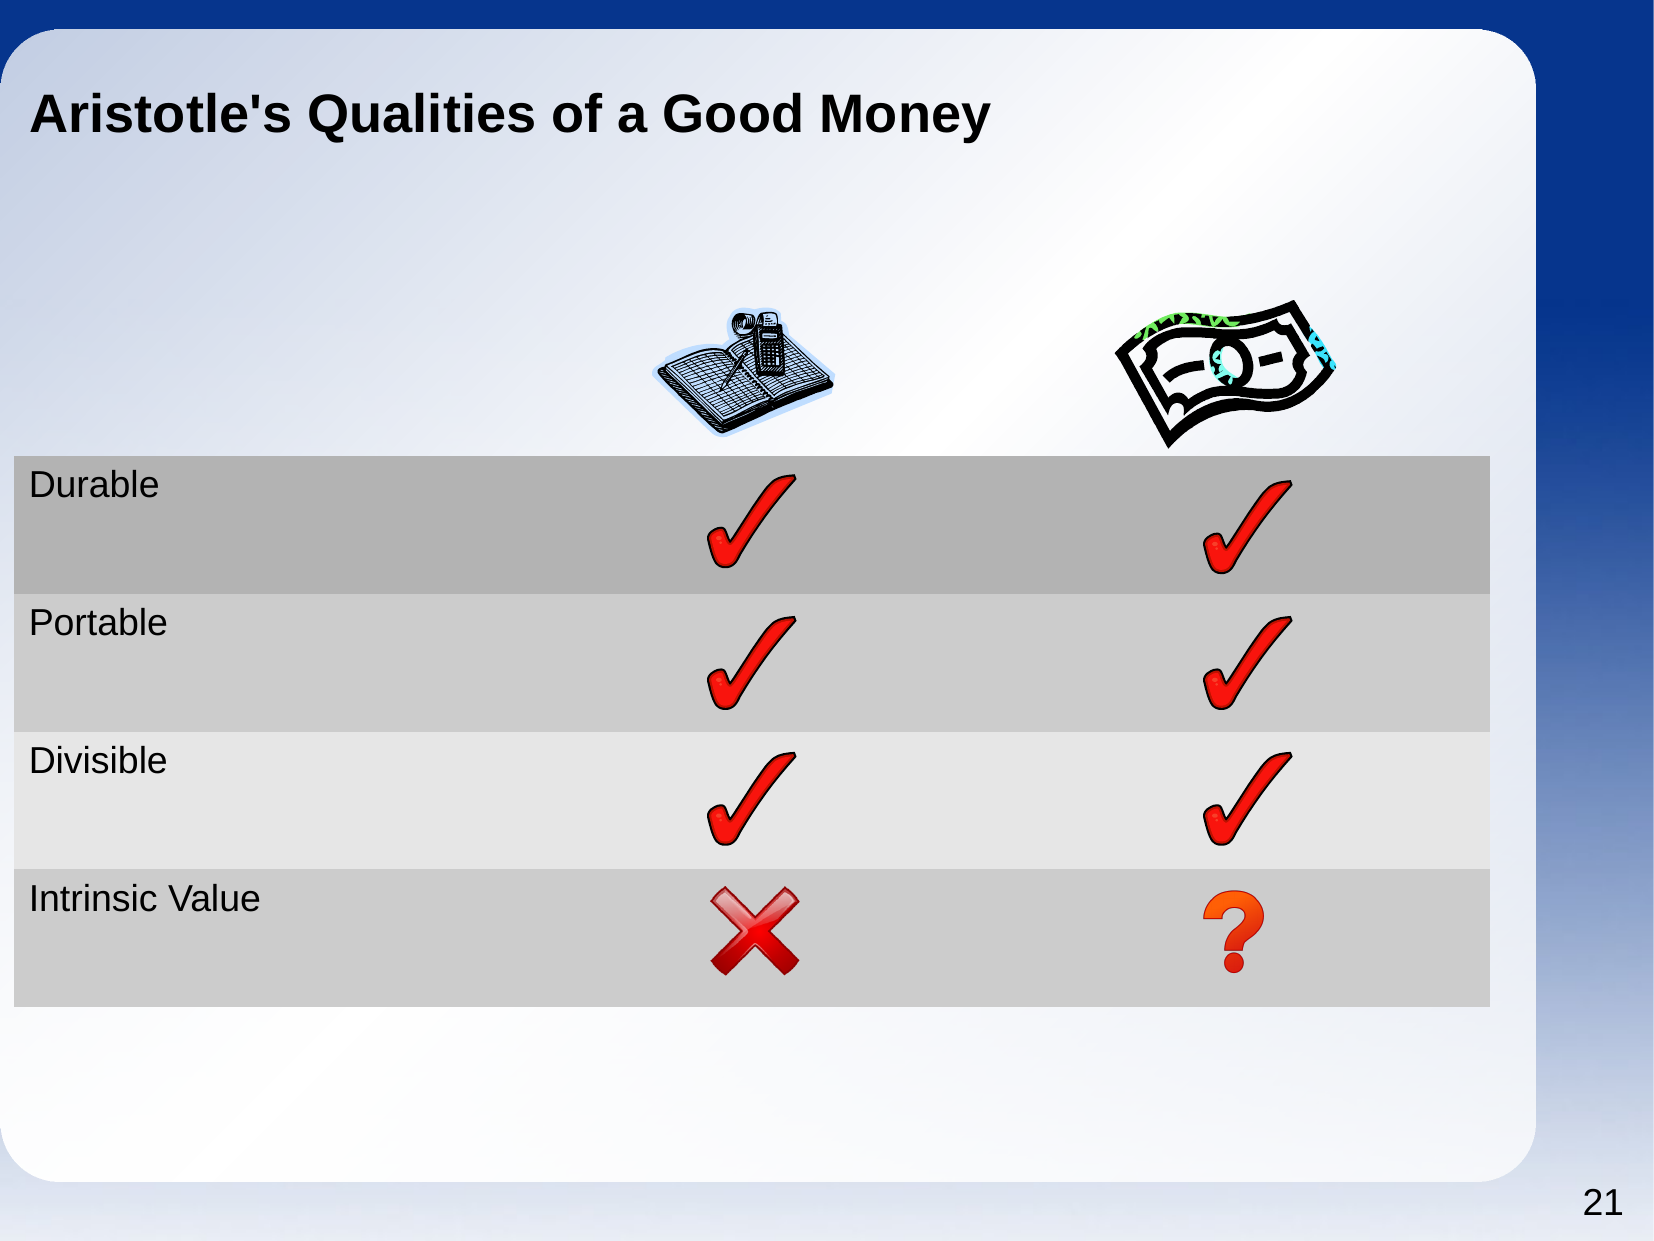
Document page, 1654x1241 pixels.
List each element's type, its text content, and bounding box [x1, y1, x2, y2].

picture [649, 303, 837, 439]
table_cell [998, 869, 1490, 1007]
table_cell [506, 869, 998, 1007]
picture [0, 0, 1654, 1241]
picture [1114, 300, 1337, 449]
picture [1202, 479, 1293, 575]
picture [706, 615, 797, 711]
title Aristotle's Qualities of a Good Money [29, 49, 1506, 178]
picture [1178, 876, 1291, 989]
table_cell Divisible [14, 732, 506, 869]
table_cell [506, 594, 998, 732]
table_cell Intrinsic Value [14, 869, 506, 1007]
table_cell [998, 732, 1490, 869]
table_cell [506, 732, 998, 869]
picture [1202, 615, 1293, 711]
picture [1202, 751, 1293, 846]
table_cell [998, 594, 1490, 732]
table_header Durable [14, 456, 506, 594]
picture [710, 886, 800, 976]
picture [706, 751, 797, 846]
table_cell Portable [14, 594, 506, 732]
table_header [506, 456, 998, 594]
picture [706, 473, 797, 569]
table_header [998, 456, 1490, 594]
